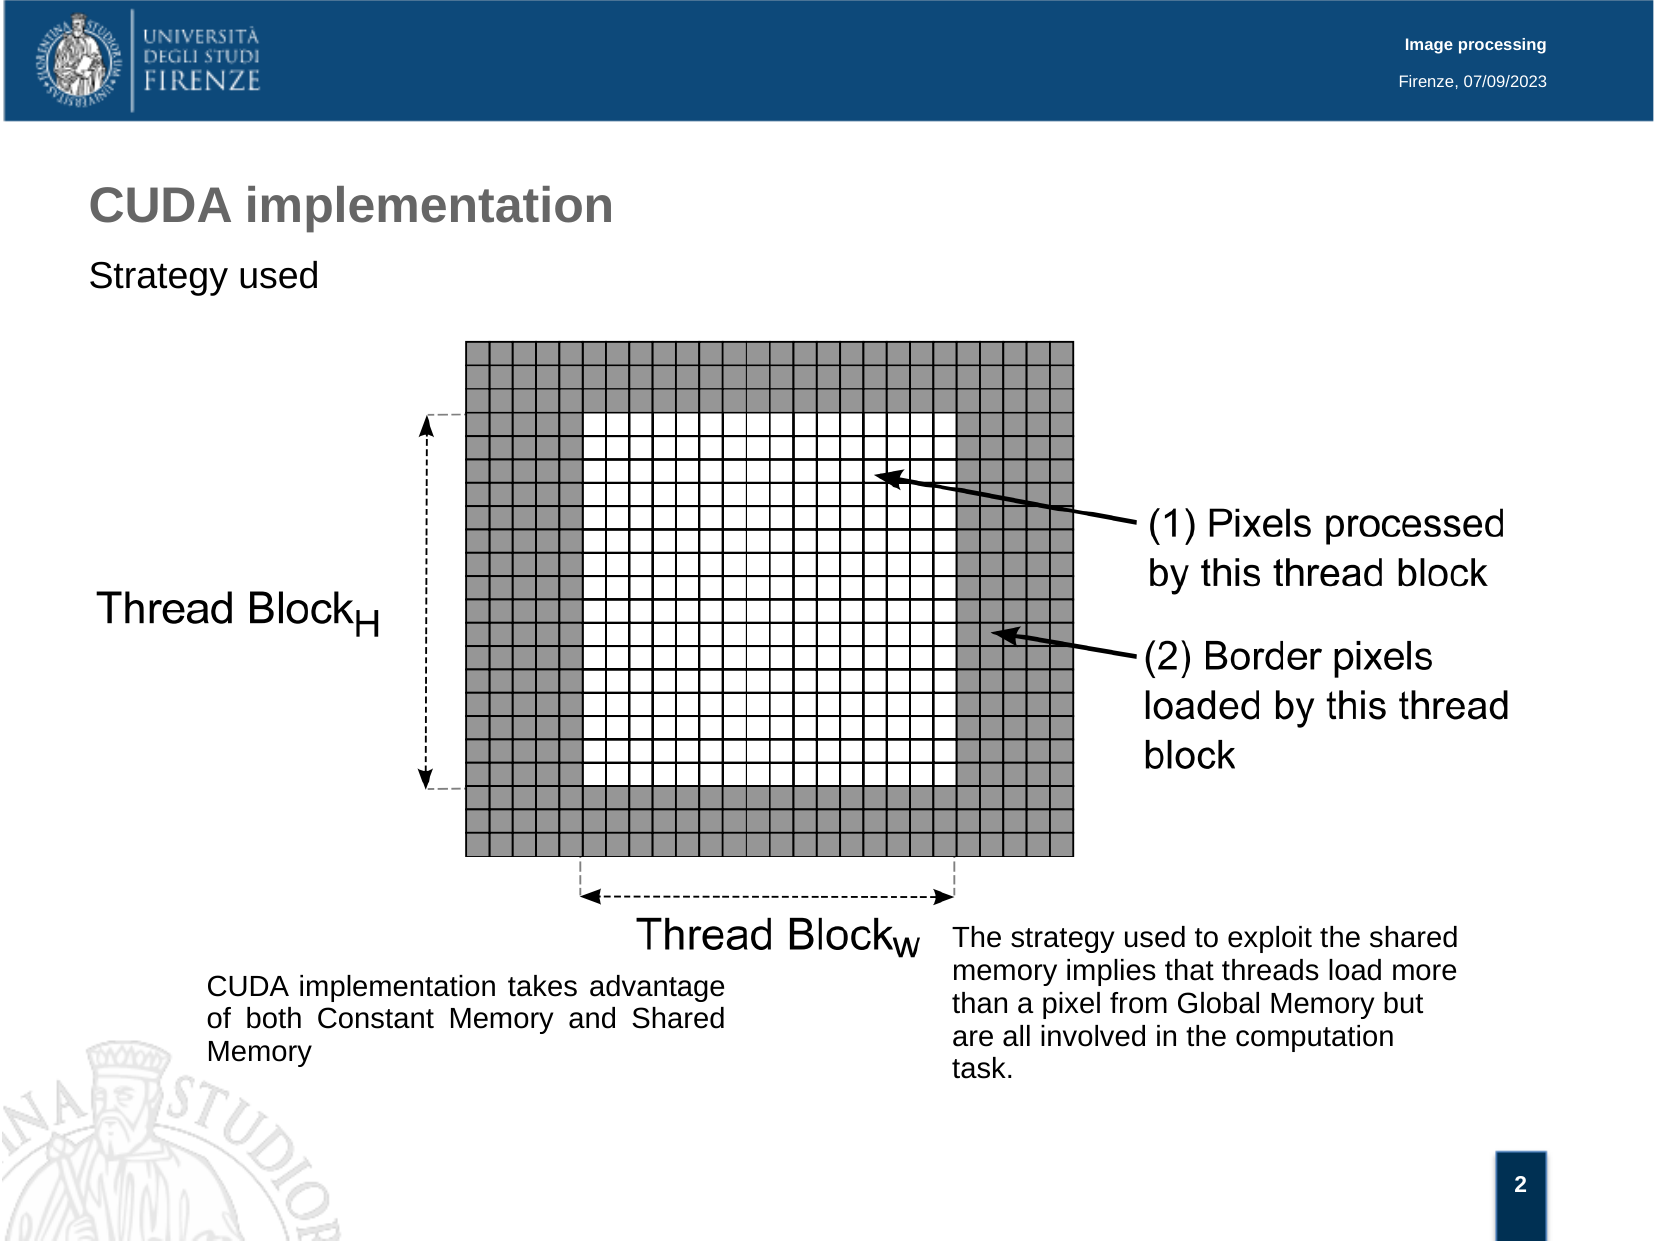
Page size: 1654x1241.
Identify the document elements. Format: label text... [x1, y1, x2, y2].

picture [2, 0, 1654, 1241]
text_box CUDA implementation Strategy used [88, 149, 951, 297]
text_box CUDA implementation takes advantage of both Constant Memory and Shared Memory [206, 915, 727, 1123]
text_box The strategy used to exploit the shared memory implies that threads load more than a pixel from Global Memory but are all involved in the computation task. [937, 913, 1477, 1093]
text_box 2 [1505, 1160, 1536, 1208]
text_box Image processing Firenze, 07/09/2023 [685, 24, 1548, 102]
